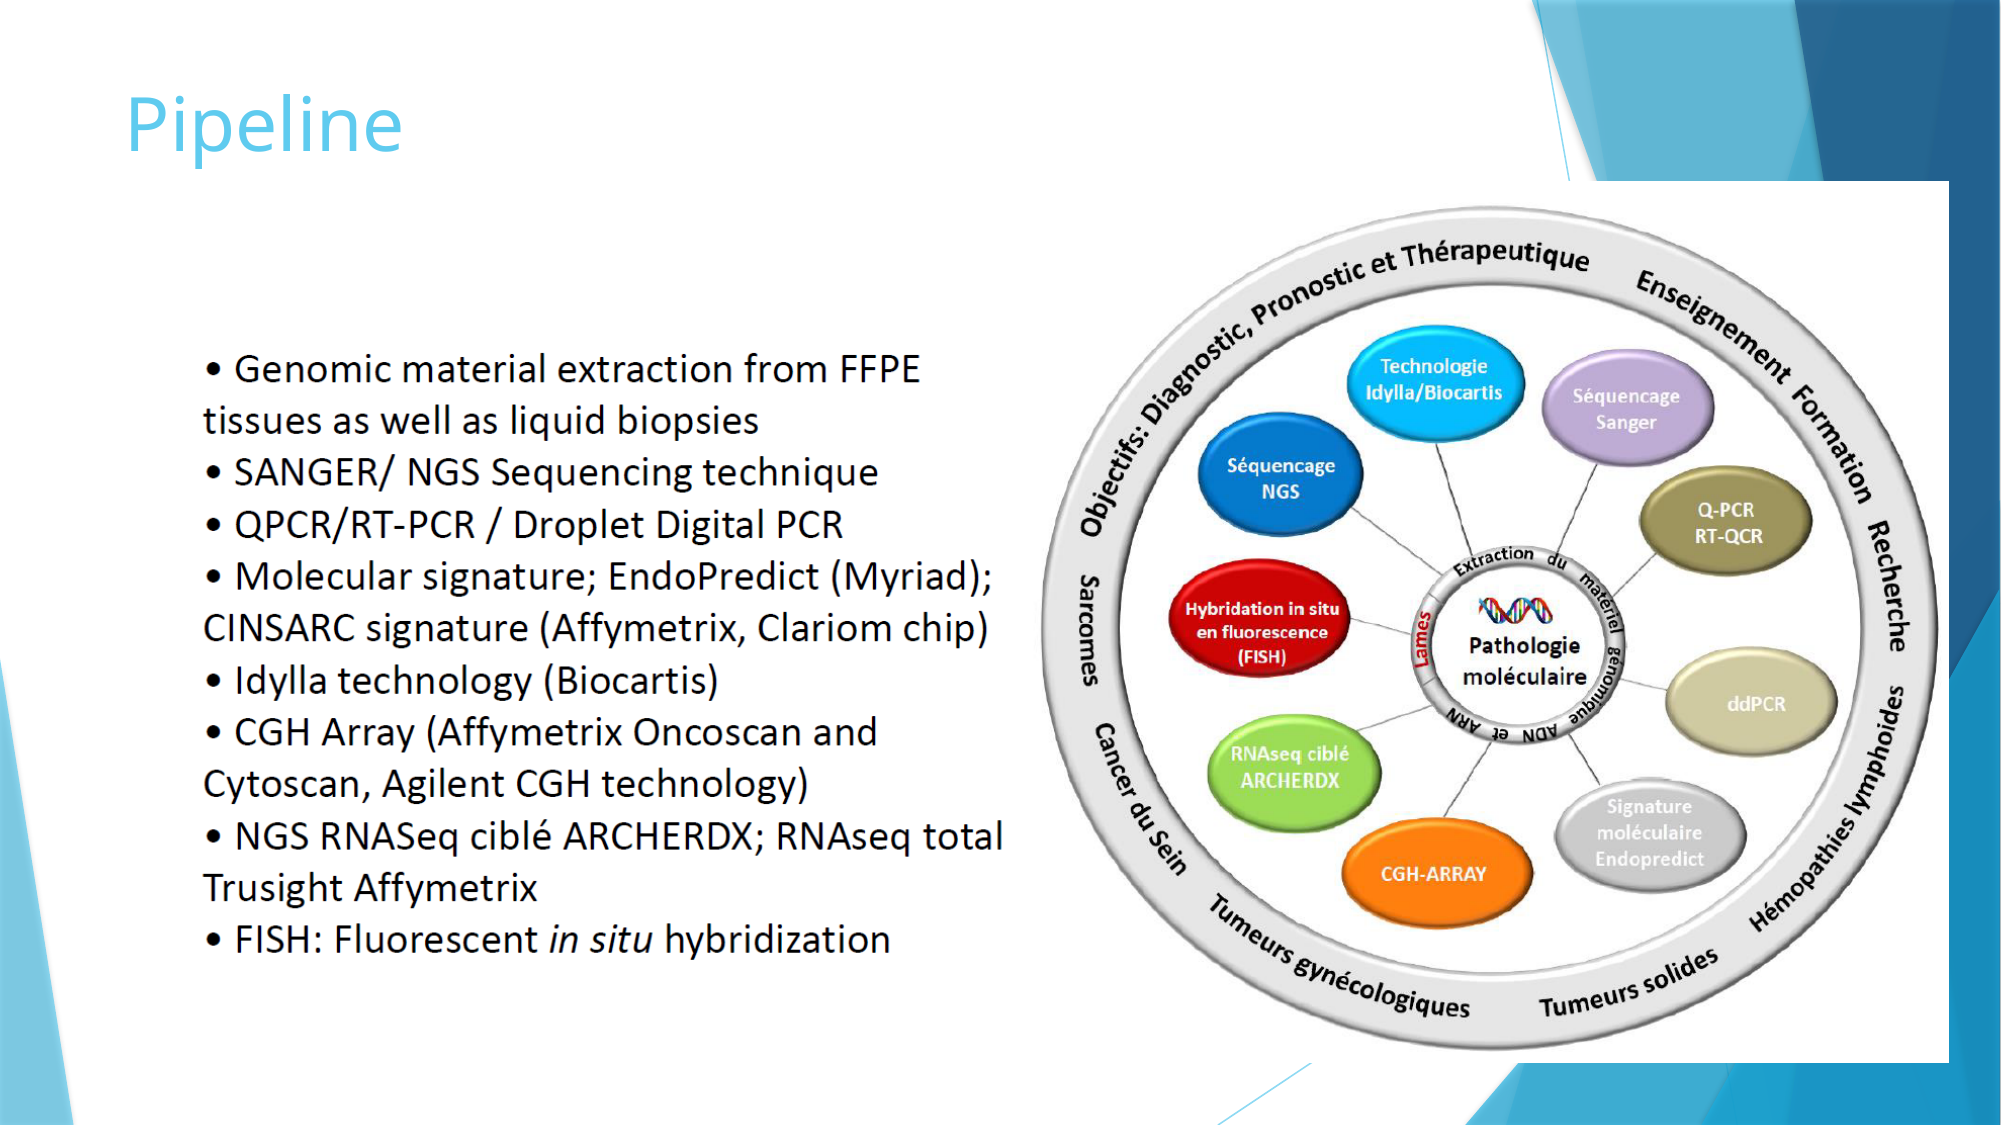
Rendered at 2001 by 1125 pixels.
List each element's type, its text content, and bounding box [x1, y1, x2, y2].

picture [155, 181, 1949, 1063]
title Pipeline [109, 68, 1520, 286]
